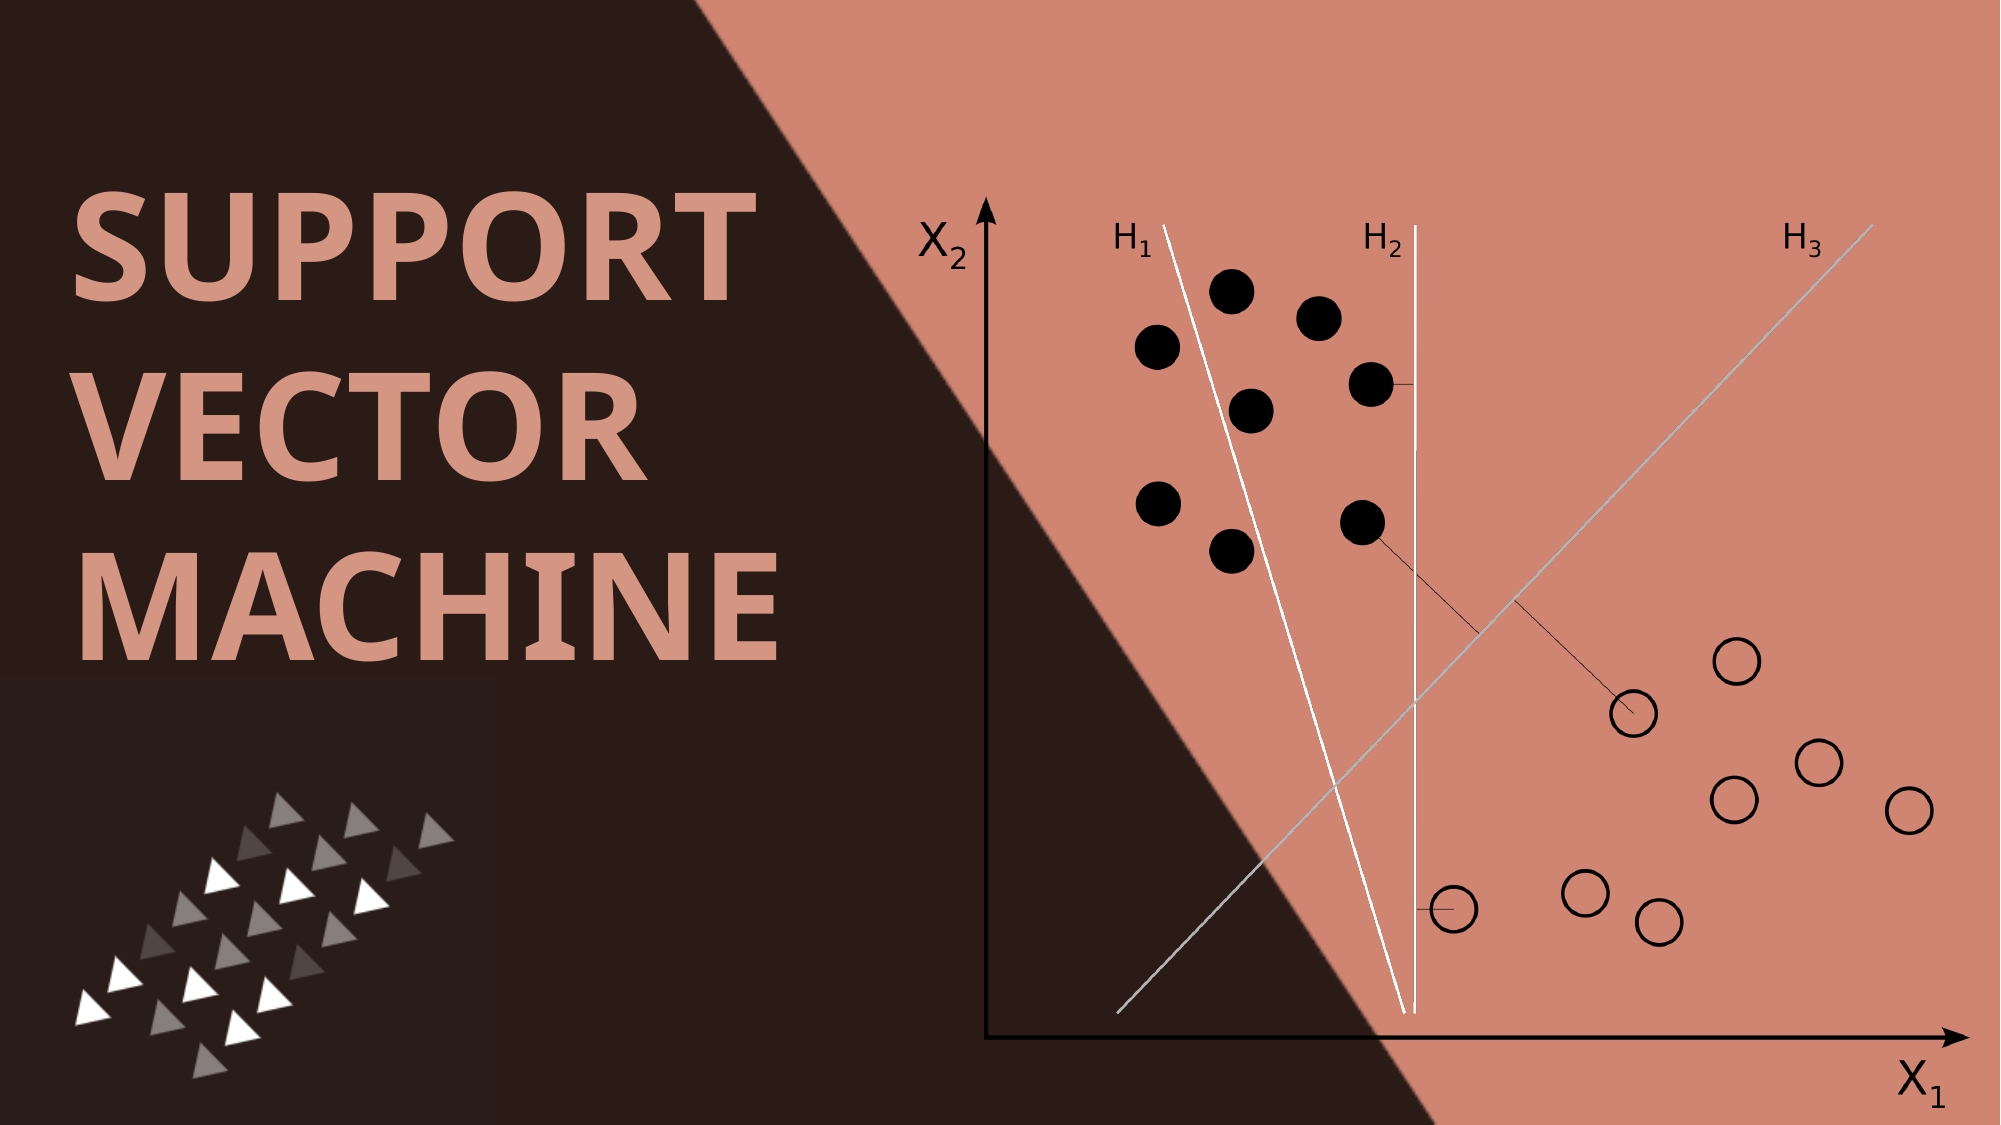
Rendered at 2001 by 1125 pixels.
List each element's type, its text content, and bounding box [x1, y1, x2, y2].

text_box SUPPORT VECTOR MACHINE [54, 143, 1096, 704]
picture [0, 0, 2000, 1125]
